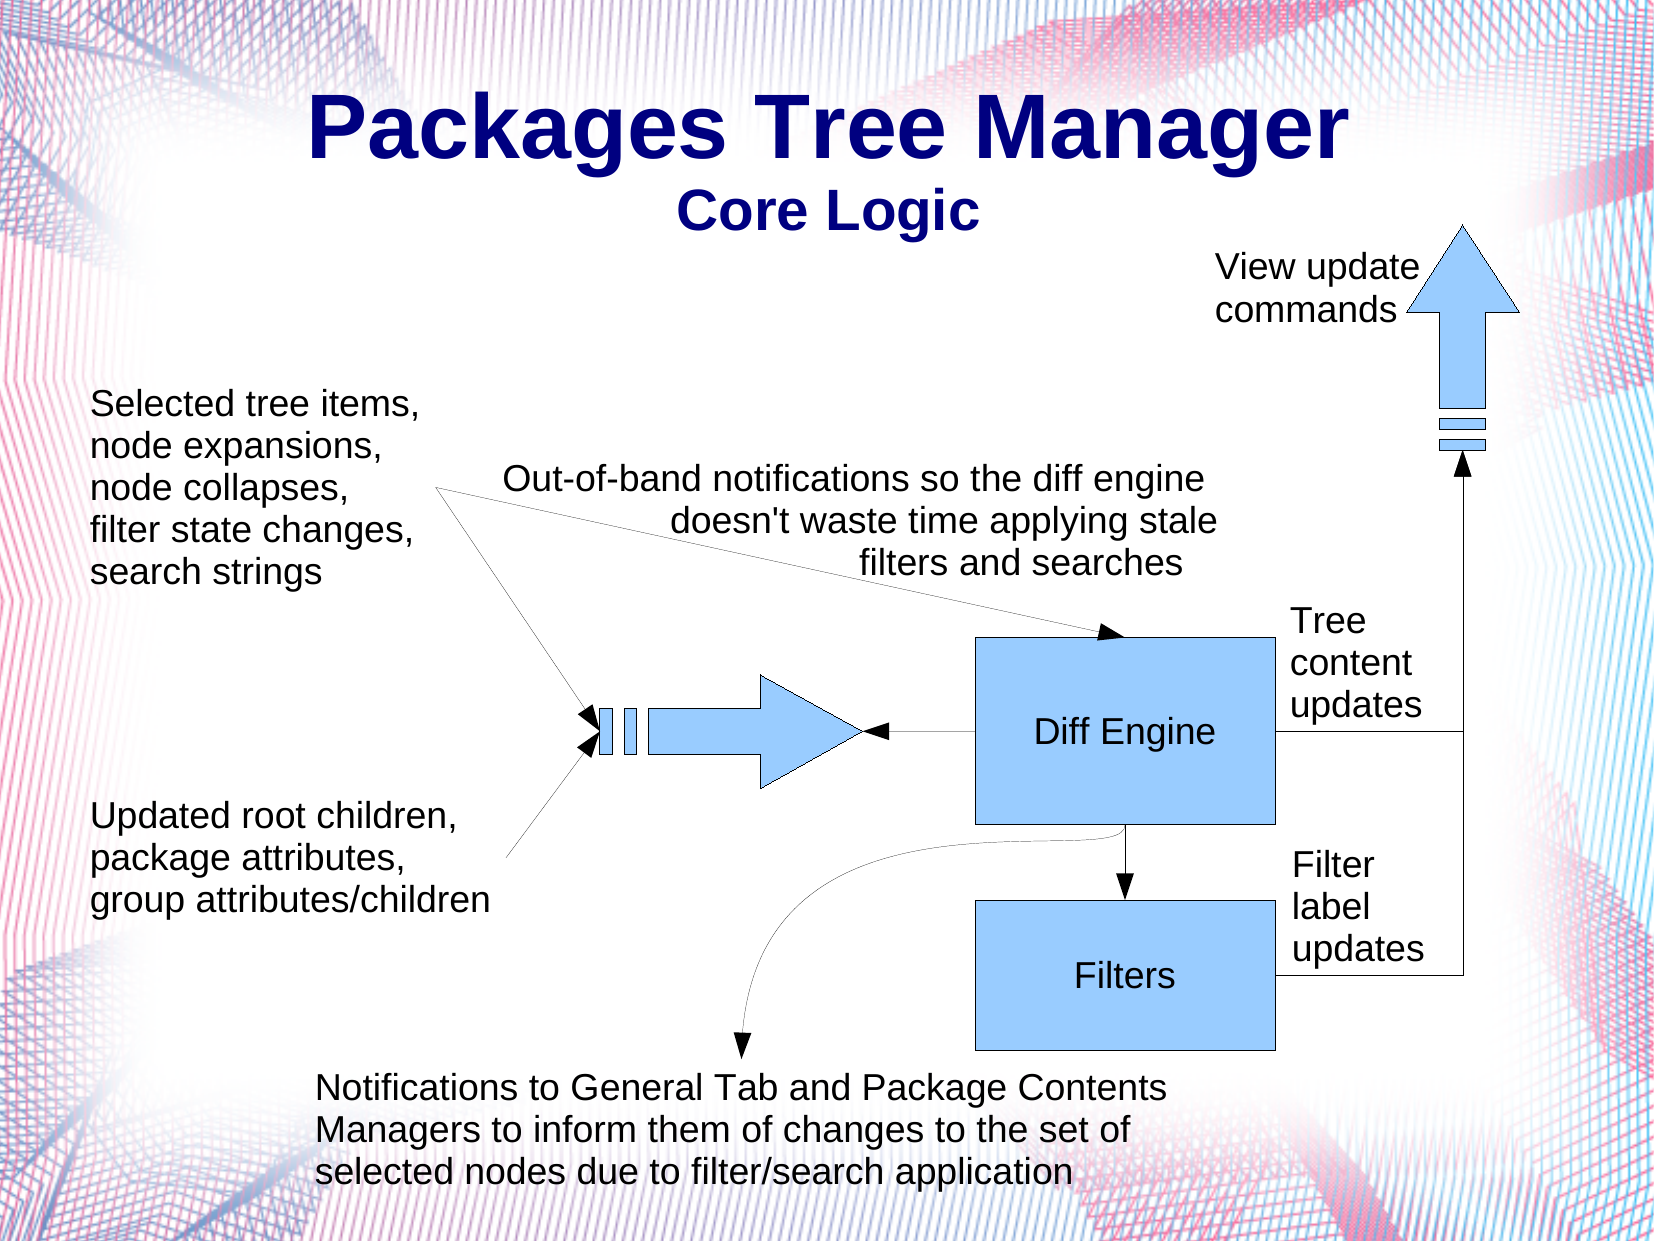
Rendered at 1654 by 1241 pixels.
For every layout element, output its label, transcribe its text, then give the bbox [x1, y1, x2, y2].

text_box Filters [975, 900, 1276, 1051]
text_box Selected tree items, node expansions, node collapses, filter state changes, search strings [75, 375, 436, 600]
text_box Filter label updates [1277, 835, 1440, 977]
text_box [624, 708, 637, 755]
text_box [1439, 418, 1486, 430]
text_box Tree content updates [1275, 592, 1438, 733]
text_box Notifications to General Tab and Package Contents Managers to inform them of changes to the set of selected nodes due to filter/search application [300, 1059, 1183, 1201]
text_box Updated root children, package attributes, group attributes/children [75, 787, 506, 929]
text_box Diff Engine [975, 637, 1276, 825]
text_box View update commands [1200, 238, 1435, 338]
text_box [599, 708, 613, 755]
text_box Out-of-band notifications so the diff engine doesn't waste time applying stale filters and searches [487, 450, 1232, 591]
text_box [1439, 439, 1486, 451]
text_box [1435, 224, 1520, 409]
picture [0, 0, 1654, 1241]
text_box [648, 674, 863, 789]
title Packages Tree Manager Core Logic [120, 75, 1538, 243]
